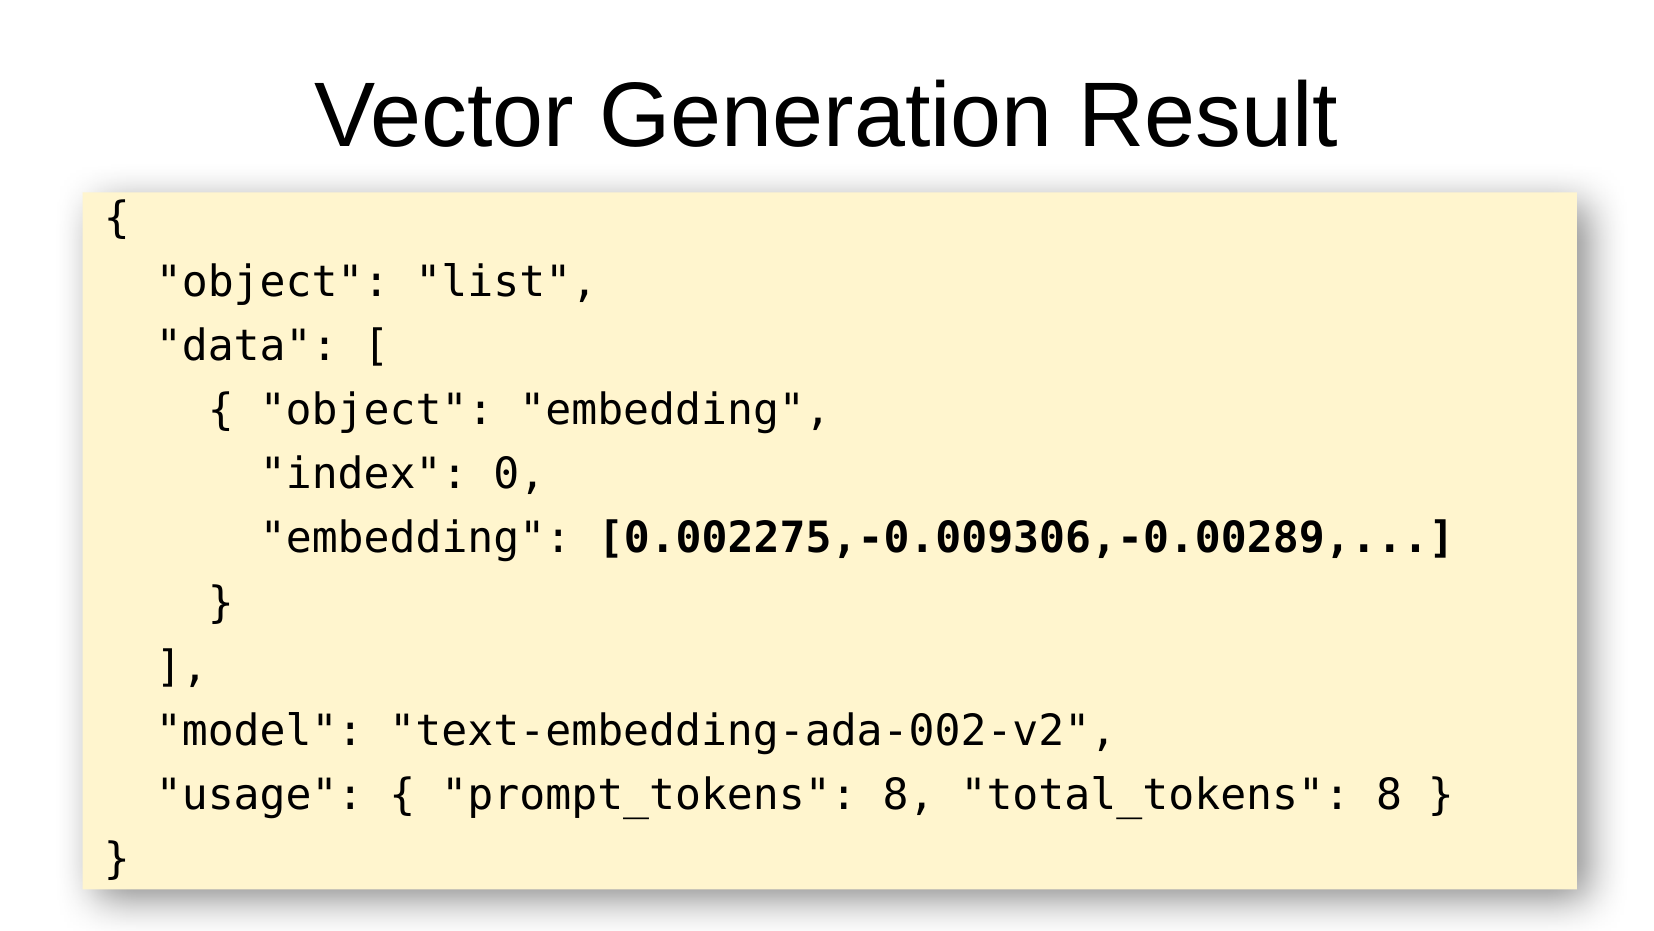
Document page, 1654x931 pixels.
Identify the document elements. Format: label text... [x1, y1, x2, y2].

title Vector Generation Result [82, 37, 1571, 188]
list { "object": "list", "data": [ { "object": "embedding", "index": 0, "embedding": [0.002275,-0.009306,-0.00289,...] } ], "model": "text-embedding-ada-002-v2", "usage": { "prompt_tokens": 8, "total_tokens": 8 } } [82, 192, 1577, 890]
